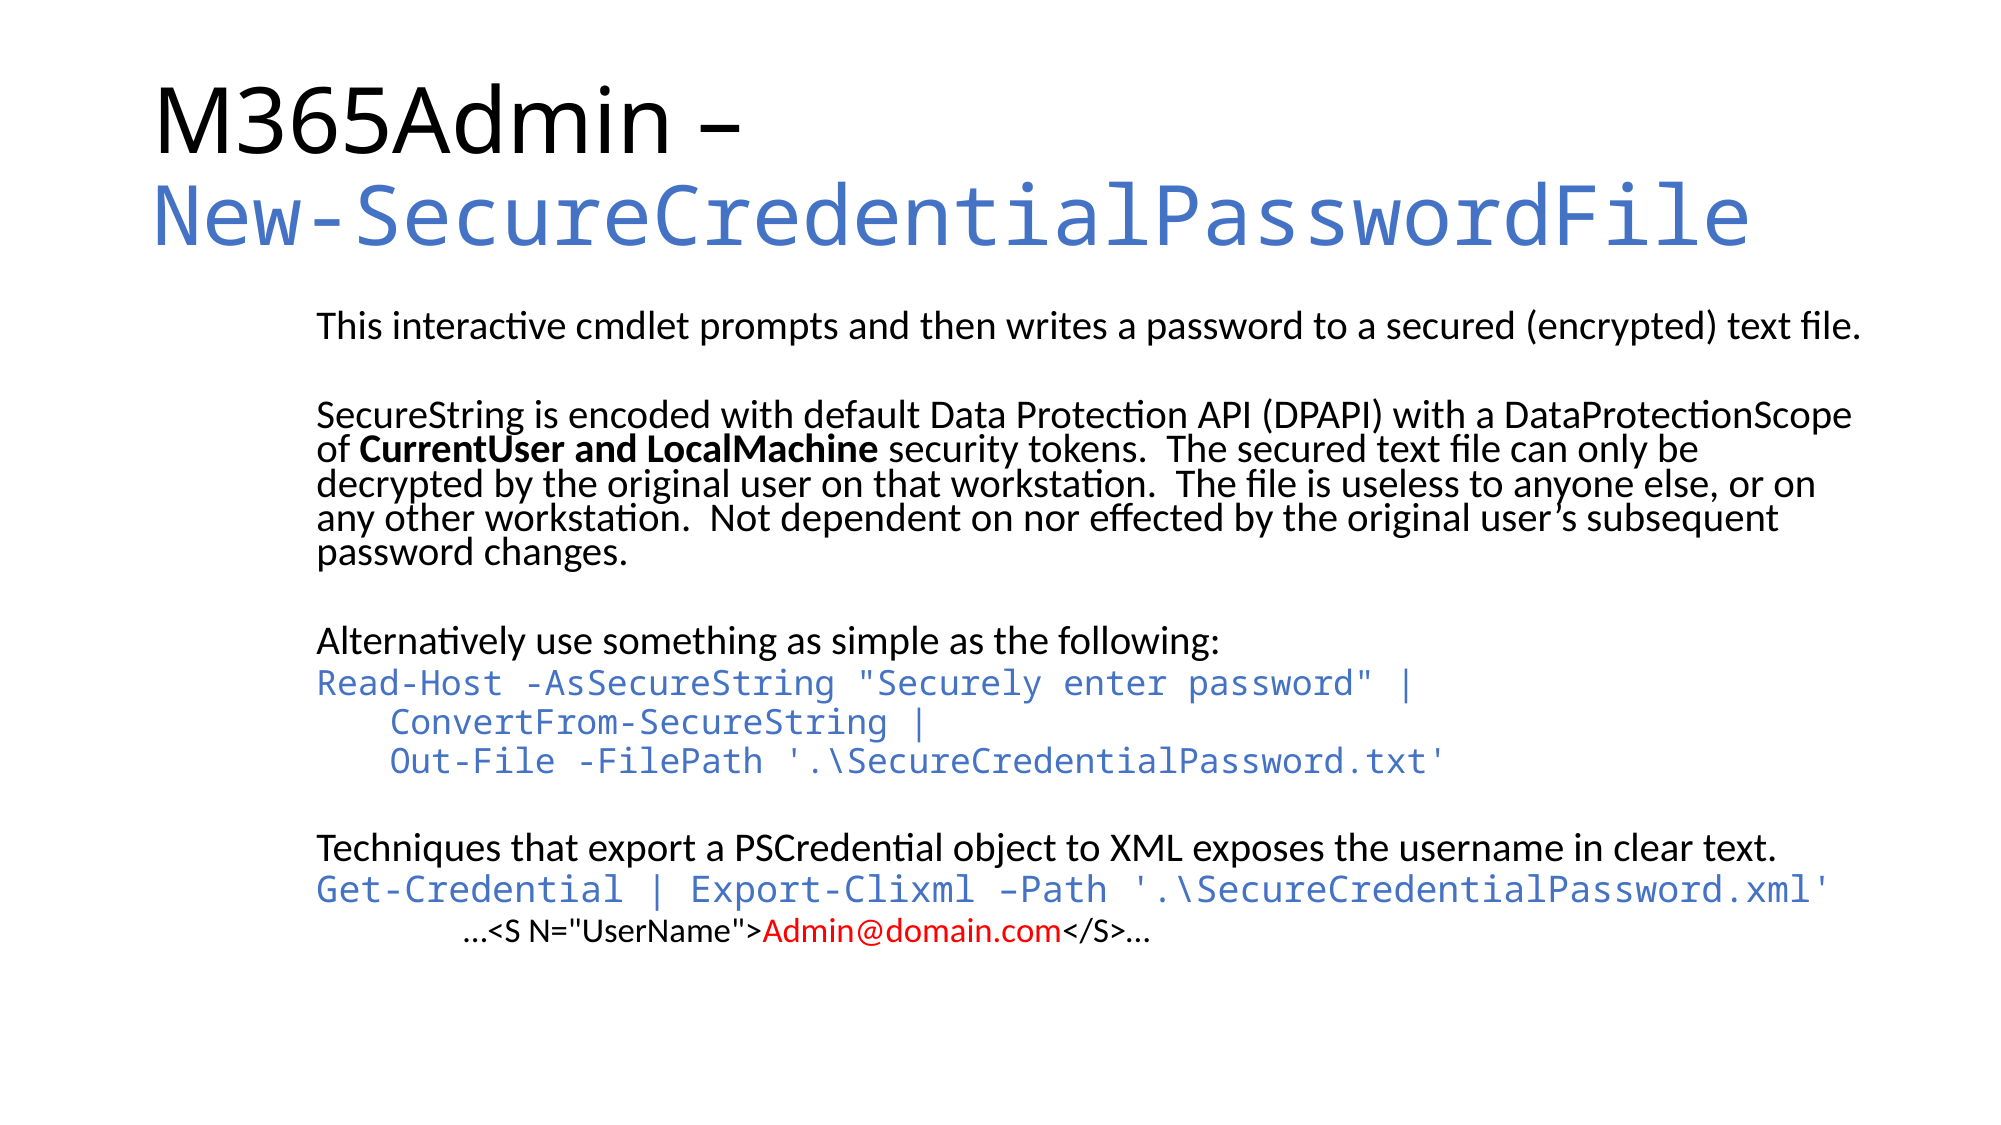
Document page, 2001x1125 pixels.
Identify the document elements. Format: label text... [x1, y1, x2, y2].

title M365Admin – New-SecureCredentialPasswordFile [137, 59, 1863, 278]
list This interactive cmdlet prompts and then writes a password to a secured (encrypted) text file. SecureString is encoded with default Data Protection API (DPAPI) with a DataProtectionScope of CurrentUser and LocalMachine security tokens. The secured text file can only be decrypted by the original user on that workstation. The file is useless to anyone else, or on any other workstation. Not dependent on nor effected by the original user’s subsequent password changes. Alternatively use something as simple as the following: Read-Host -AsSecureString "Securely enter password" | ConvertFrom-SecureString | Out-File -FilePath '.\SecureCredentialPassword.txt' Techniques that export a PSCredential object to XML exposes the username in clear text. Get-Credential | Export-Clixml –Path '.\SecureCredentialPassword.xml' …<S N="UserName">Admin@domain.com</S>… [154, 304, 1880, 1019]
